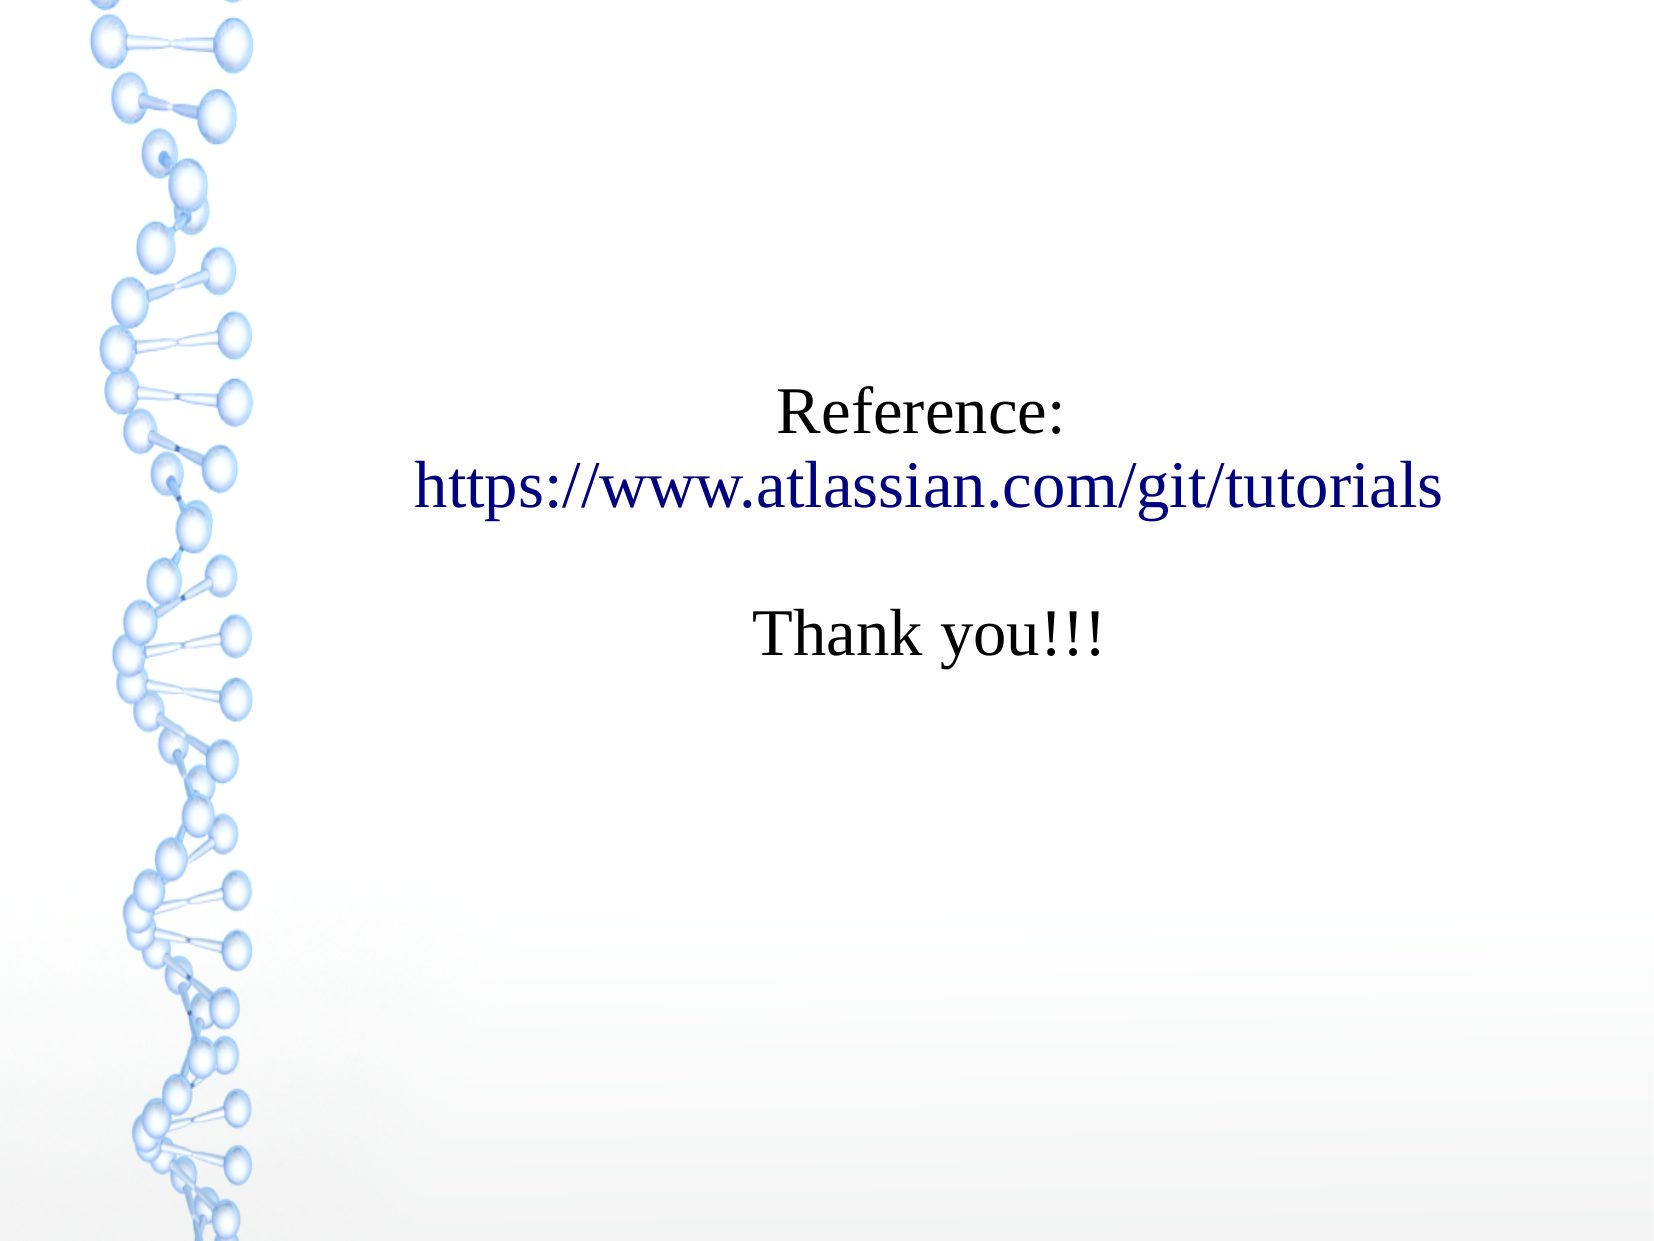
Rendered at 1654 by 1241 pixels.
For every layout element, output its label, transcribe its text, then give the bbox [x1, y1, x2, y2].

subtitle Reference: https://www.atlassian.com/git/tutorials Thank you!!! [265, 47, 1595, 997]
picture [0, 0, 1654, 1241]
